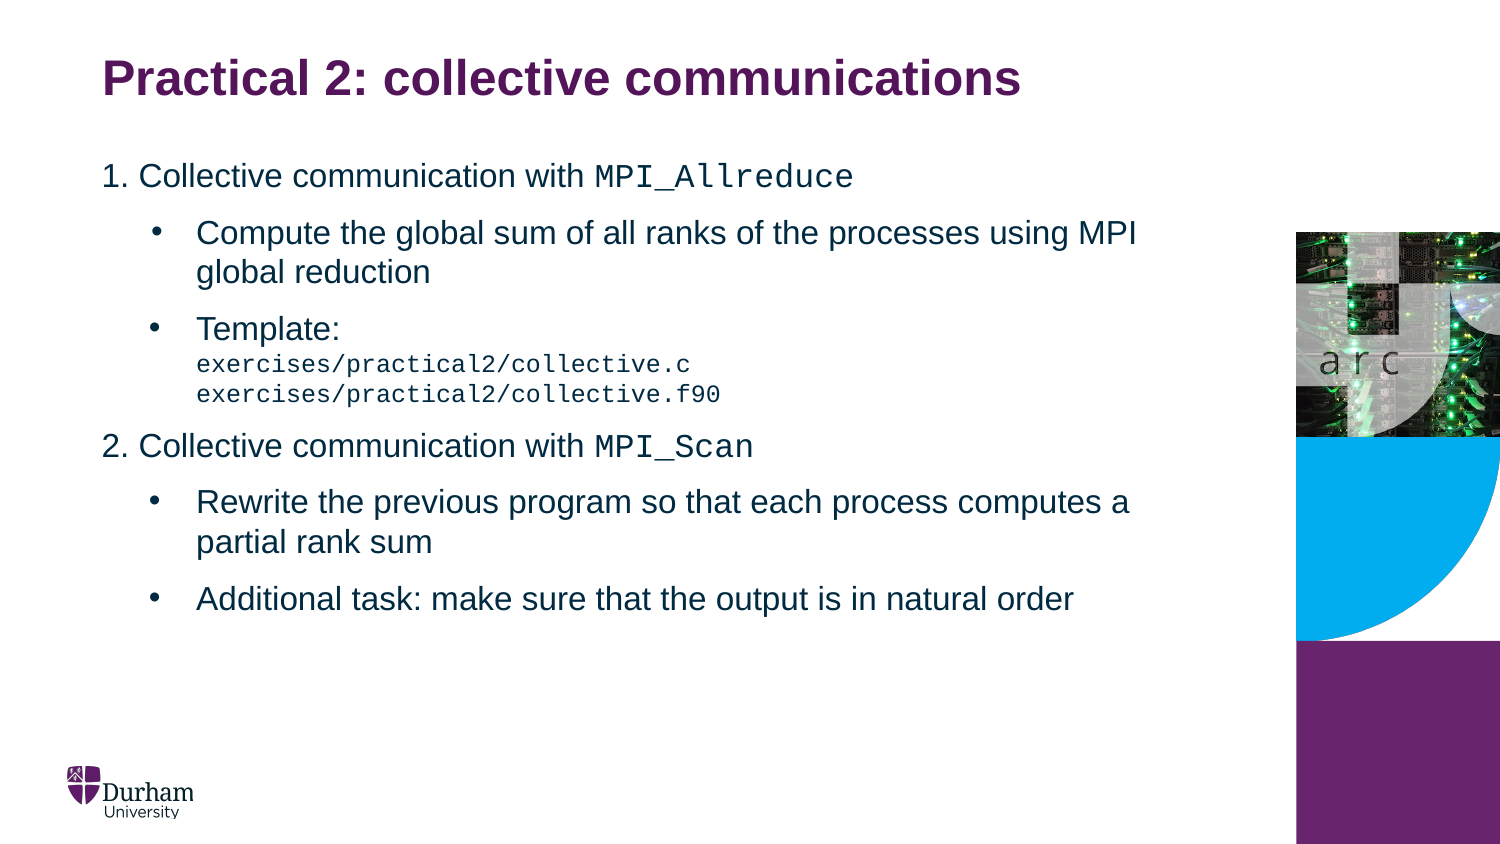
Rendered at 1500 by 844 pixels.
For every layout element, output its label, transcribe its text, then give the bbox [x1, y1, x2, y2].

title Practical 2: collective communications [101, 45, 1399, 187]
list 1. Collective communication with MPI_Allreduce Compute the global sum of all ranks of the processes using MPI global reduction Template: exercises/practical2/collective.c exercises/practical2/collective.f90 2. Collective communication with MPI_Scan Rewrite the previous program so that each process computes a partial rank sum Additional task: make sure that the output is in natural order [101, 154, 1215, 740]
picture [67, 766, 193, 819]
picture [1332, 467, 1500, 640]
text_box [1296, 640, 1500, 844]
picture [1296, 232, 1500, 436]
